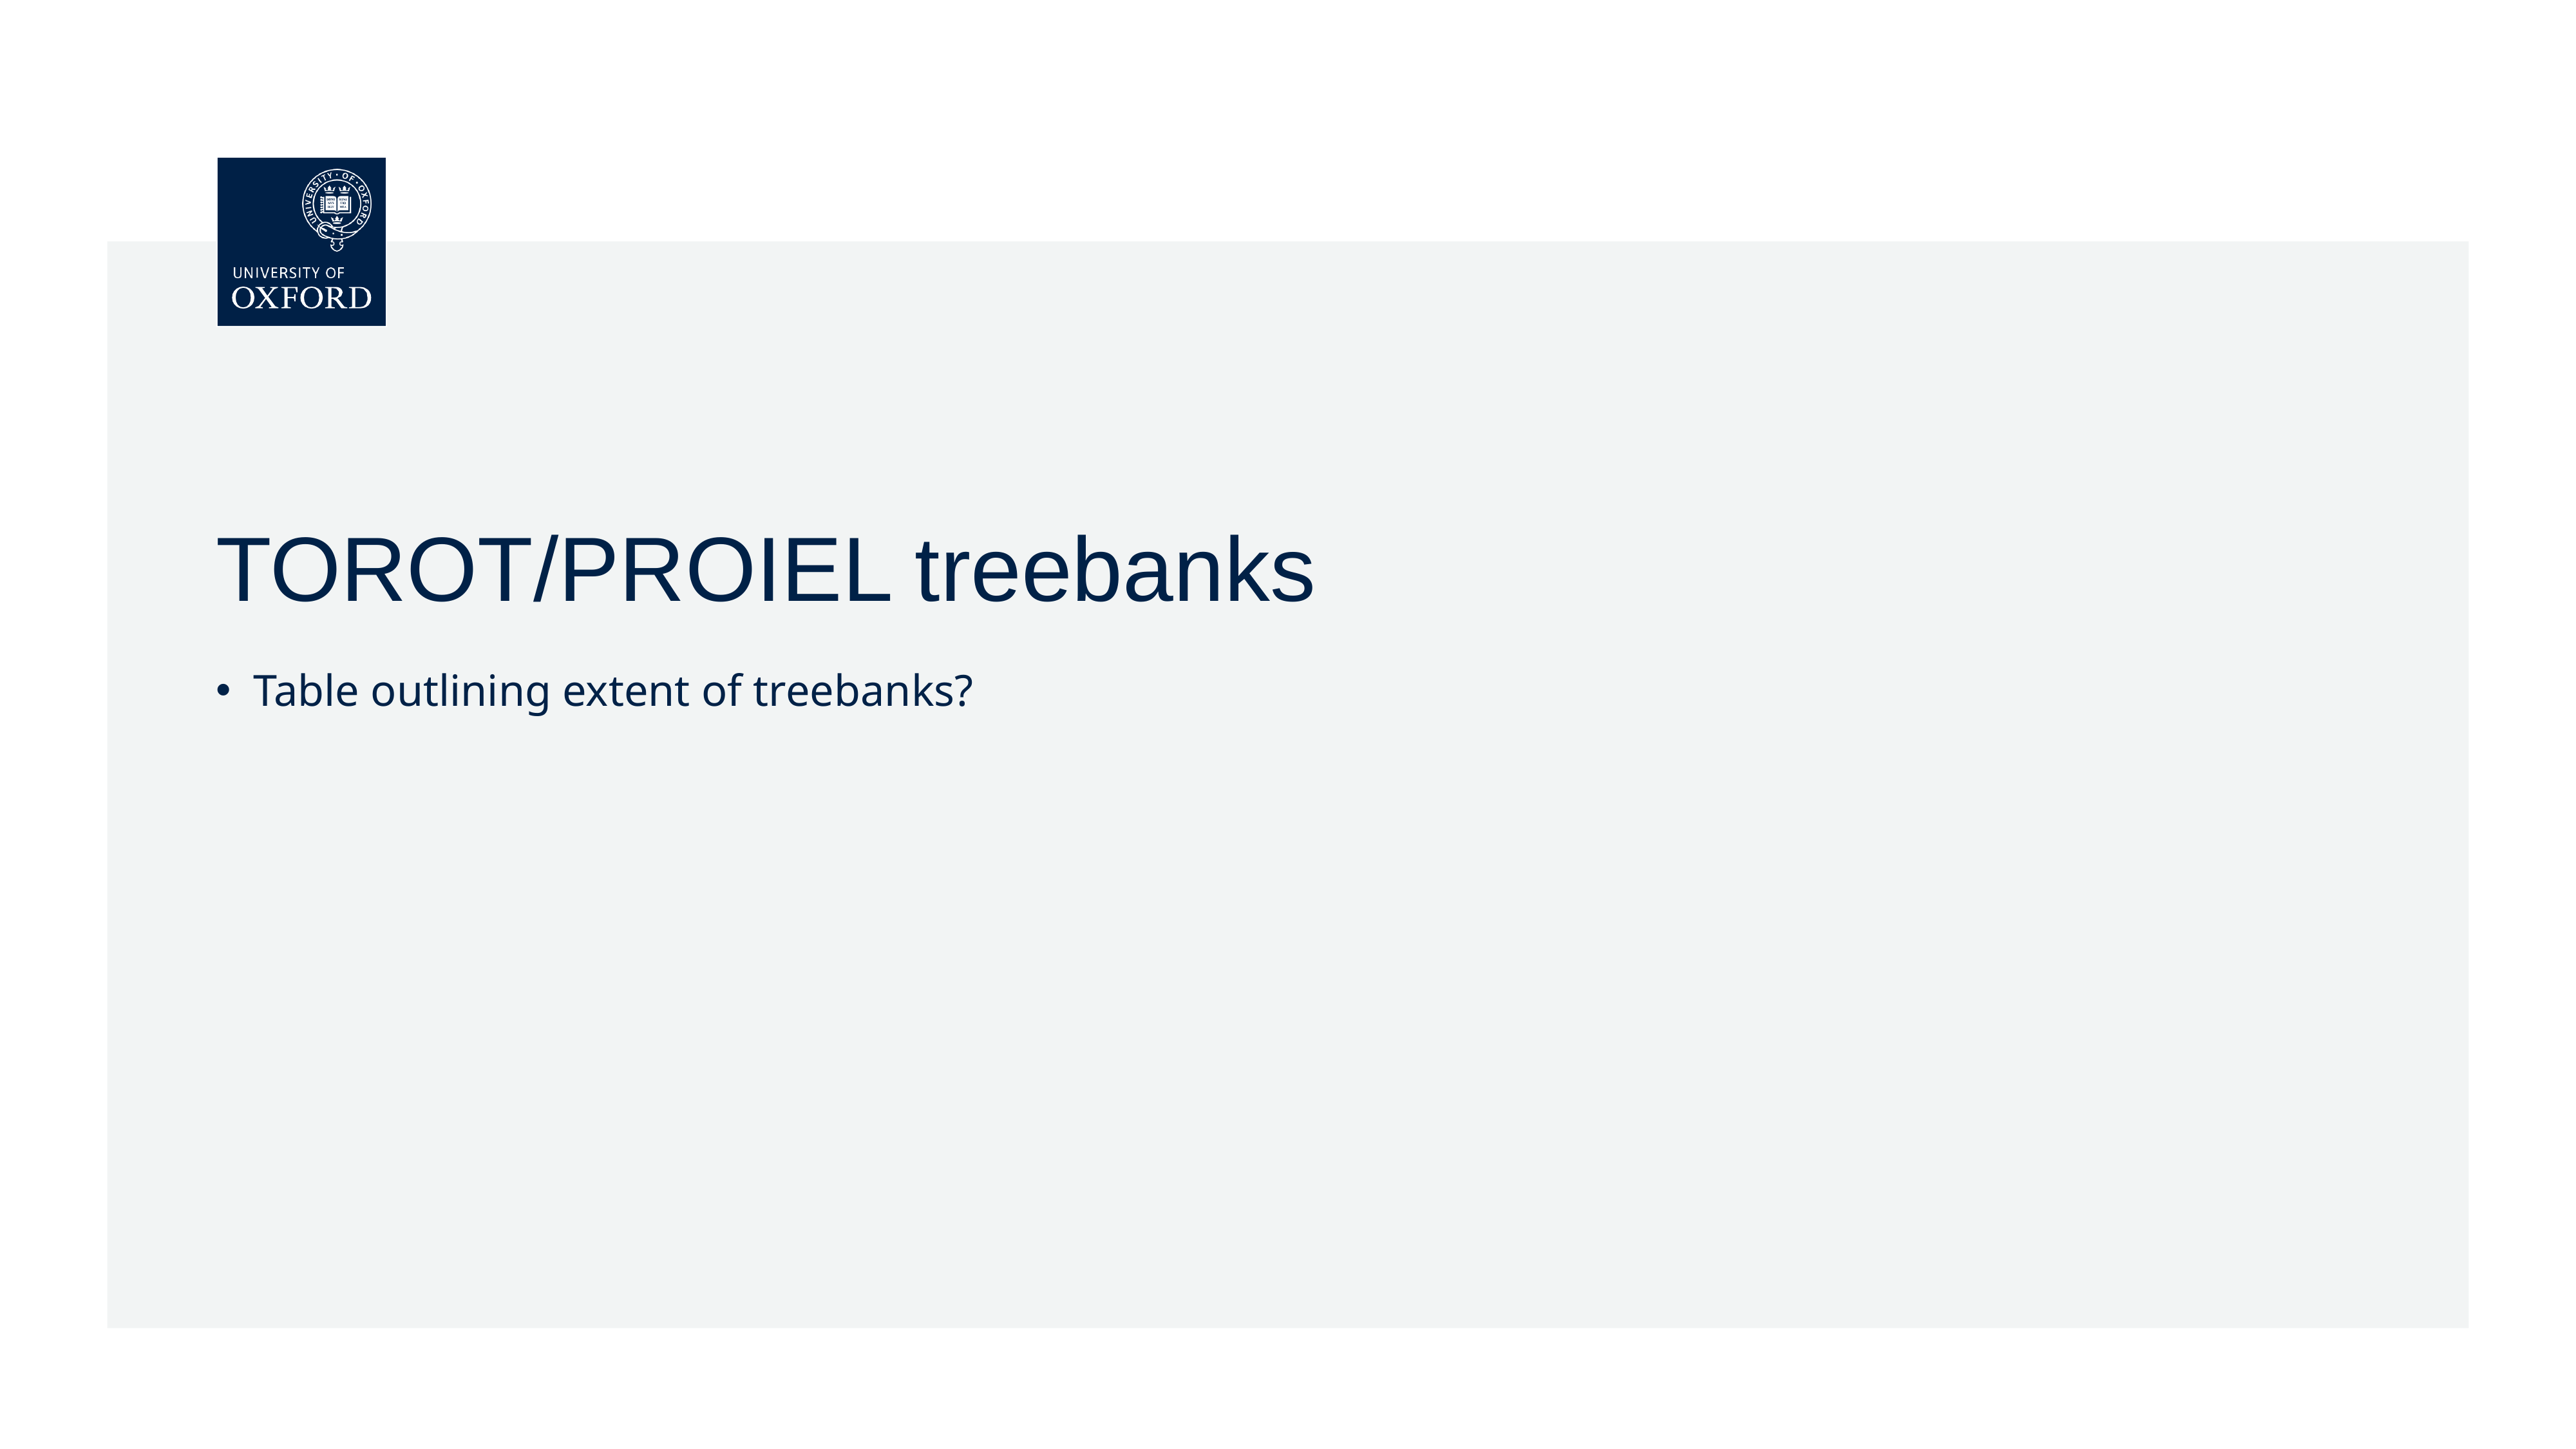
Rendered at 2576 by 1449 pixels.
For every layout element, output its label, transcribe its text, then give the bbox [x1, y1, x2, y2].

picture [326, 267, 336, 278]
picture [245, 267, 252, 278]
picture [289, 267, 296, 278]
list Table outlining extent of treebanks? [216, 663, 1977, 1251]
picture [260, 267, 269, 278]
picture [234, 267, 242, 278]
title TOROT/PROIEL treebanks [216, 370, 1977, 620]
picture [280, 267, 288, 278]
picture [303, 267, 319, 278]
picture [302, 169, 372, 252]
picture [338, 267, 344, 278]
